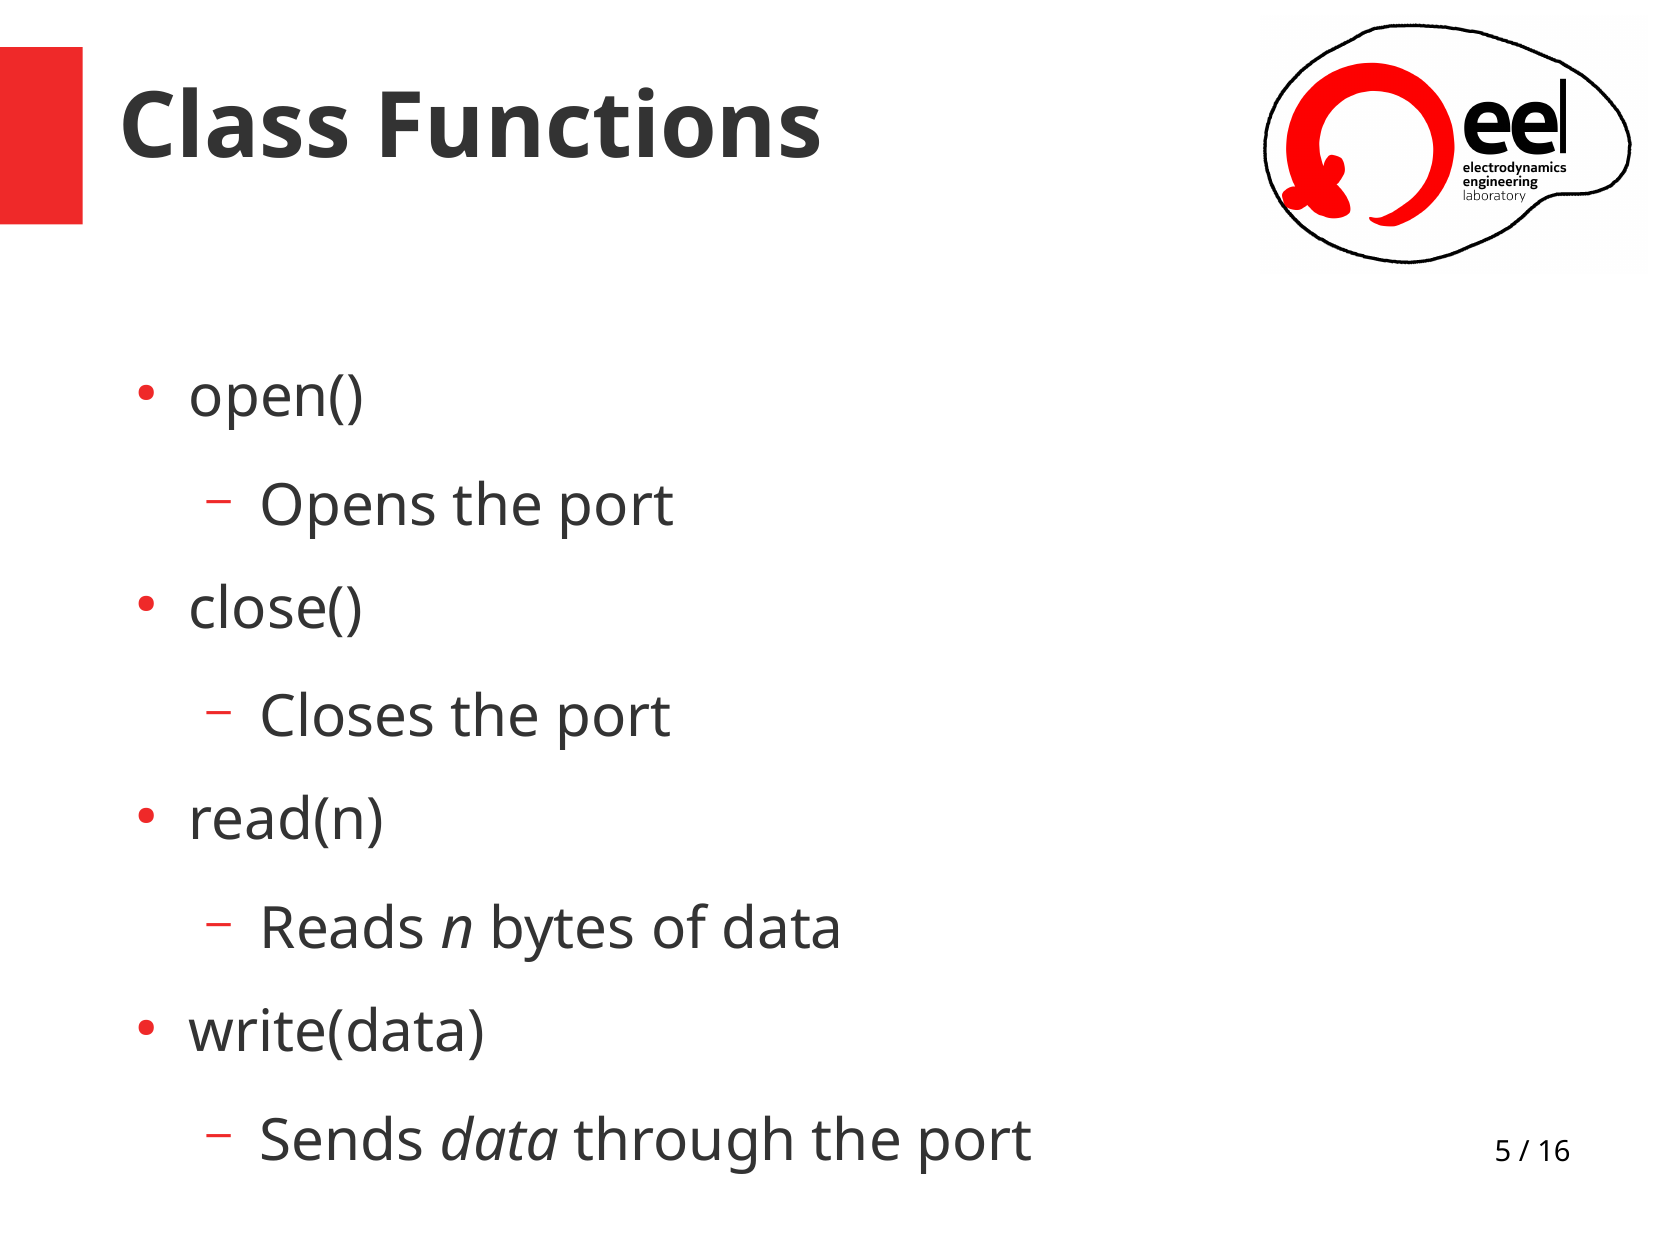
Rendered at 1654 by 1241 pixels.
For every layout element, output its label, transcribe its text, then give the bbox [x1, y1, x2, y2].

picture [1260, 15, 1648, 274]
title Class Functions [118, 49, 1260, 257]
list open() Opens the port close() Closes the port read(n) Reads n bytes of data write(data) Sends data through the port [118, 354, 1536, 1111]
